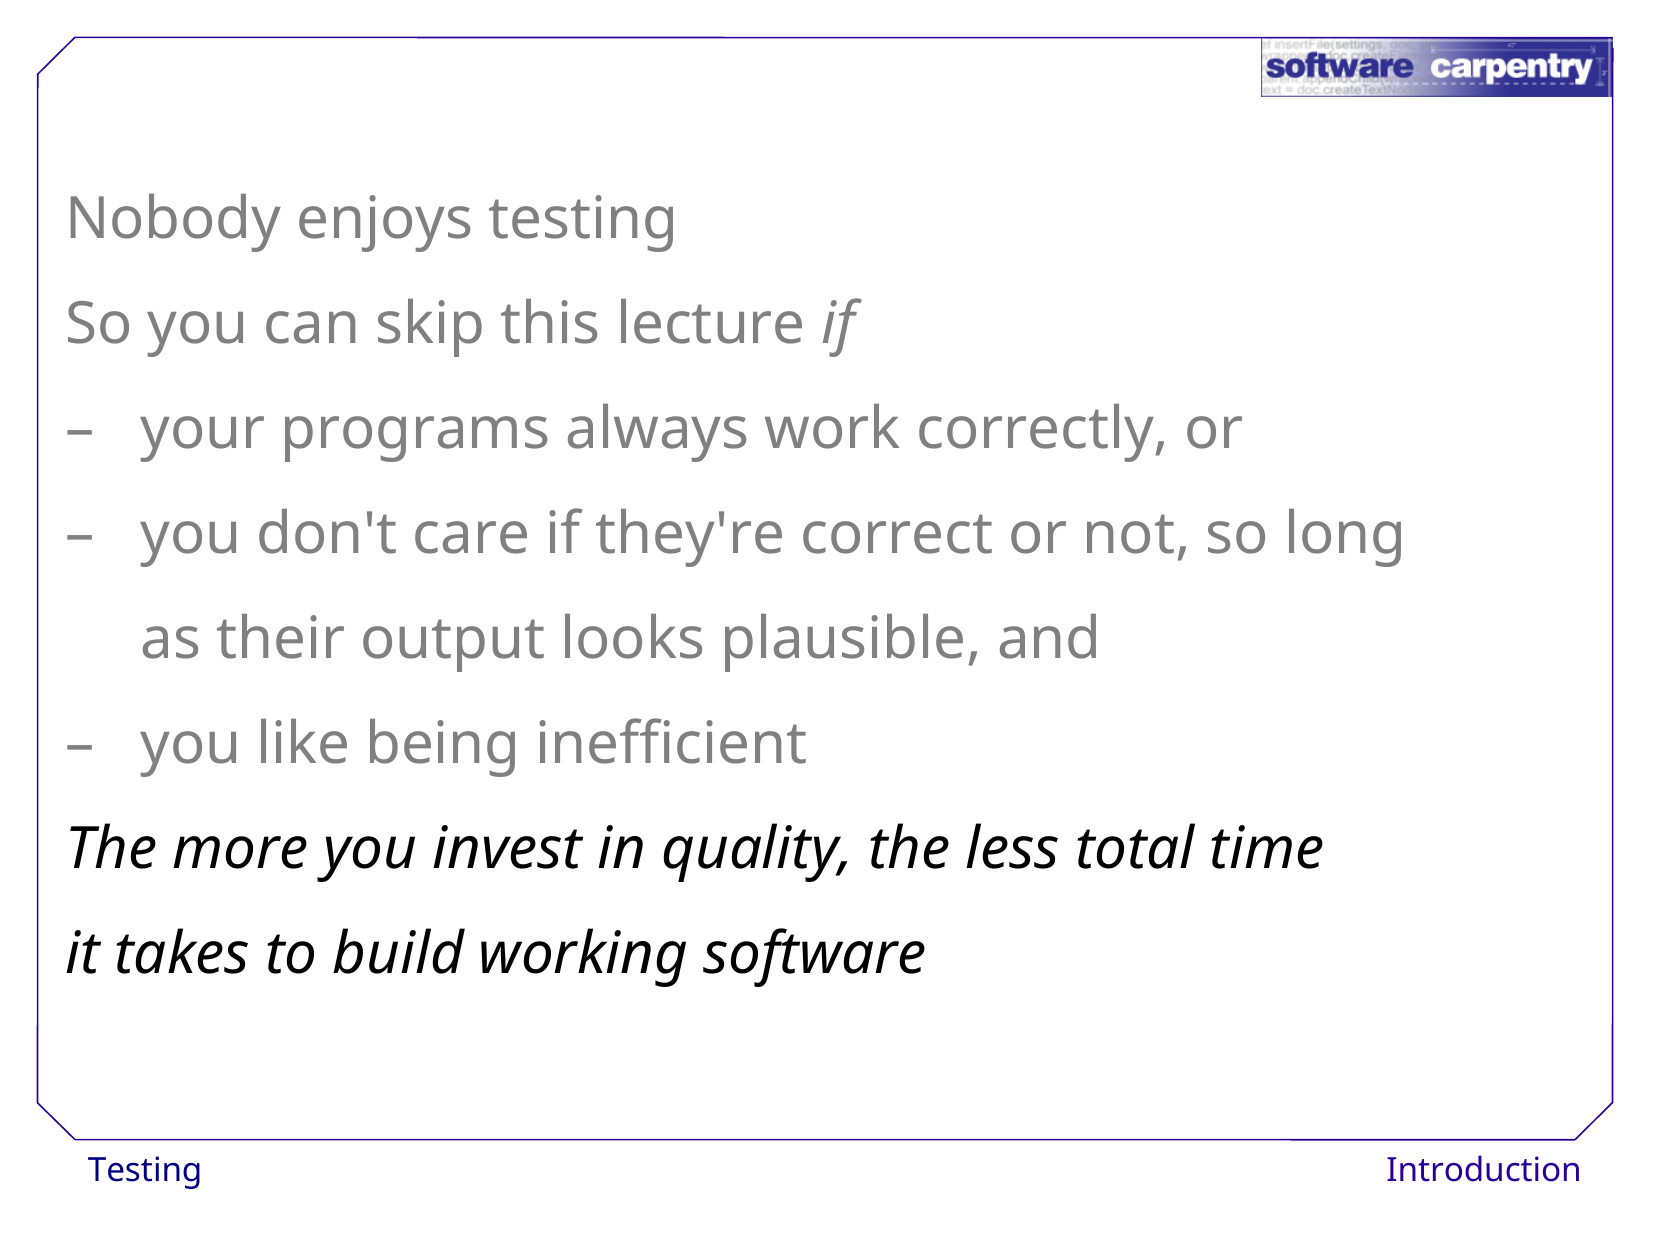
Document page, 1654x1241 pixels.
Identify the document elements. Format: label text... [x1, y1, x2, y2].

text_box Nobody enjoys testing So you can skip this lecture if – your programs always work correctly, or – you don't care if they're correct or not, so long as their output looks plausible, and – you like being inefficient The more you invest in quality, the less total time it takes to build working software [50, 137, 1572, 993]
picture [1261, 39, 1613, 97]
